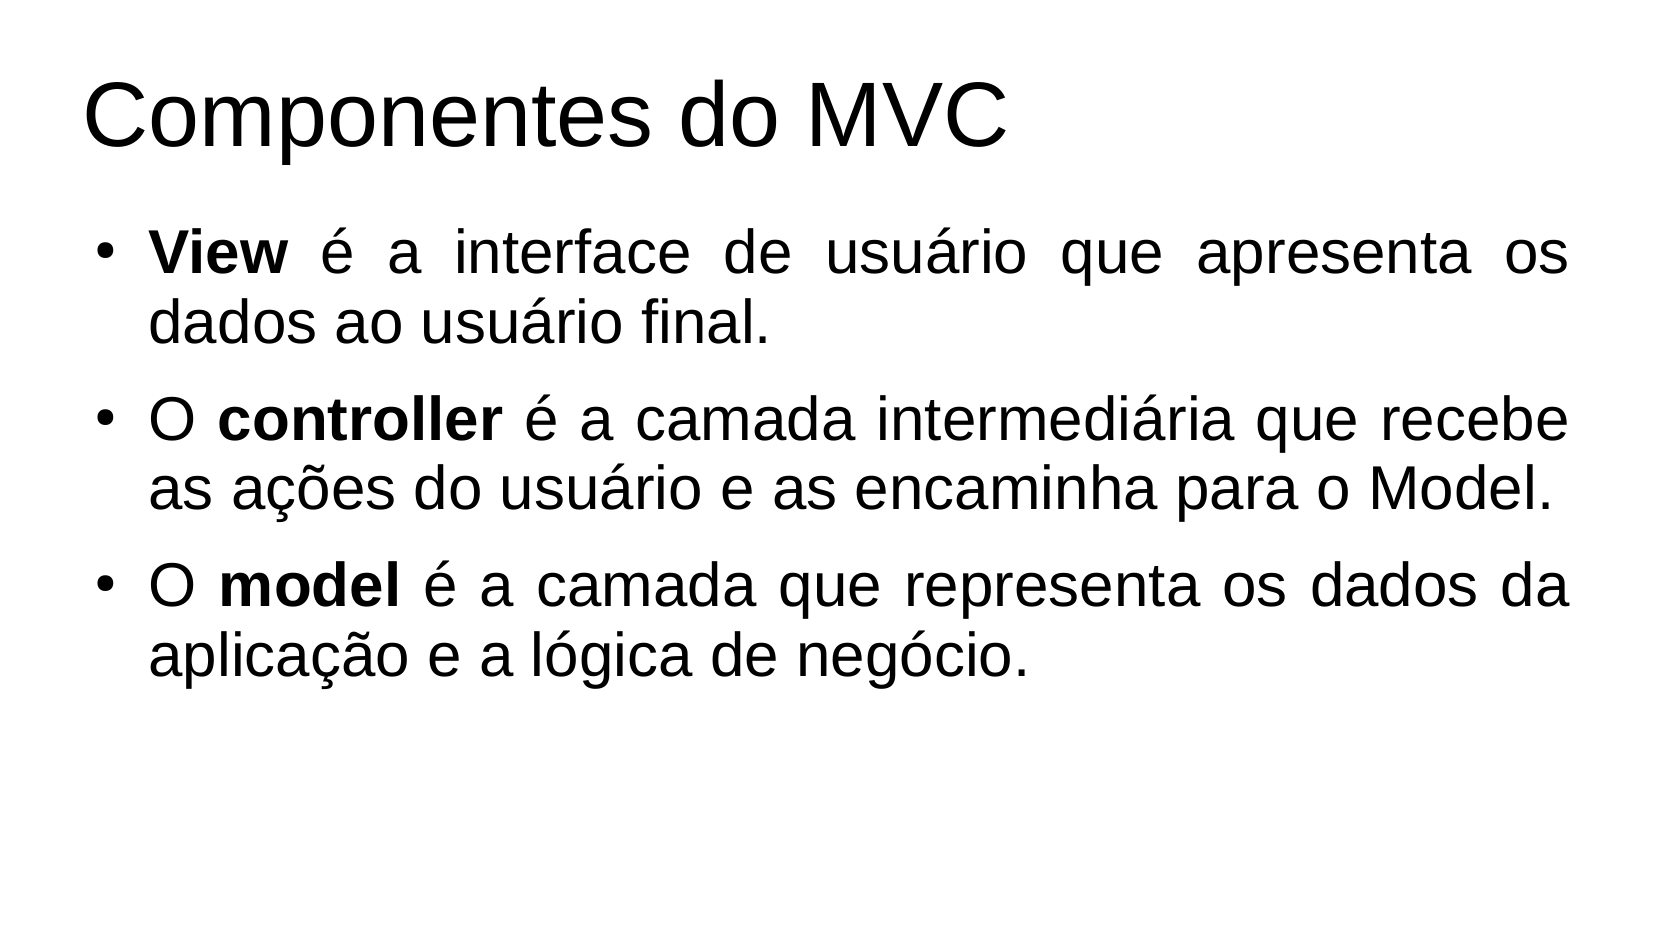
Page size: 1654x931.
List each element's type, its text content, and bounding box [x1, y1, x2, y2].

title Componentes do MVC [82, 37, 1571, 193]
list View é a interface de usuário que apresenta os dados ao usuário final. O controller é a camada intermediária que recebe as ações do usuário e as encaminha para o Model. O model é a camada que representa os dados da aplicação e a lógica de negócio. [82, 217, 1571, 758]
